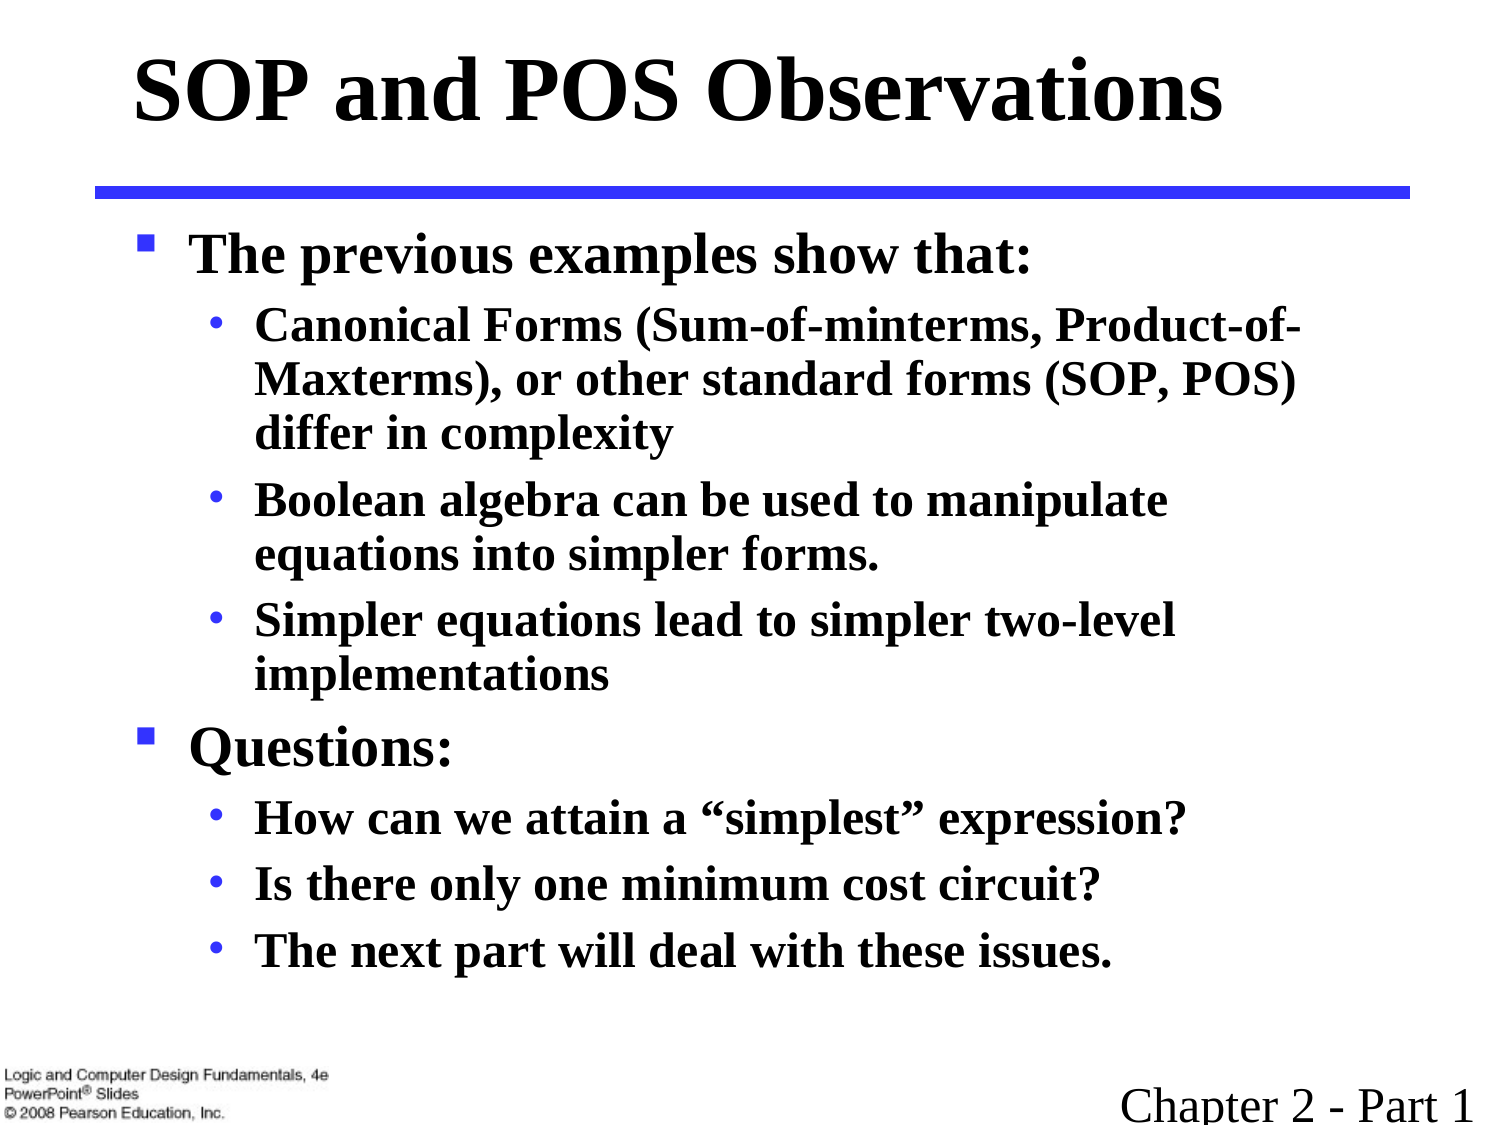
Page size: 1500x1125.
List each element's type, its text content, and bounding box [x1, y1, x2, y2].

list The previous examples show that: Canonical Forms (Sum-of-minterms, Product-of-Maxterms), or other standard forms (SOP, POS) differ in complexity Boolean algebra can be used to manipulate equations into simpler forms. Simpler equations lead to simpler two-level implementations Questions: How can we attain a “simplest” expression? Is there only one minimum cost circuit? The next part will deal with these issues. [117, 215, 1393, 1041]
picture [4, 1066, 329, 1123]
title SOP and POS Observations [117, 0, 1393, 168]
